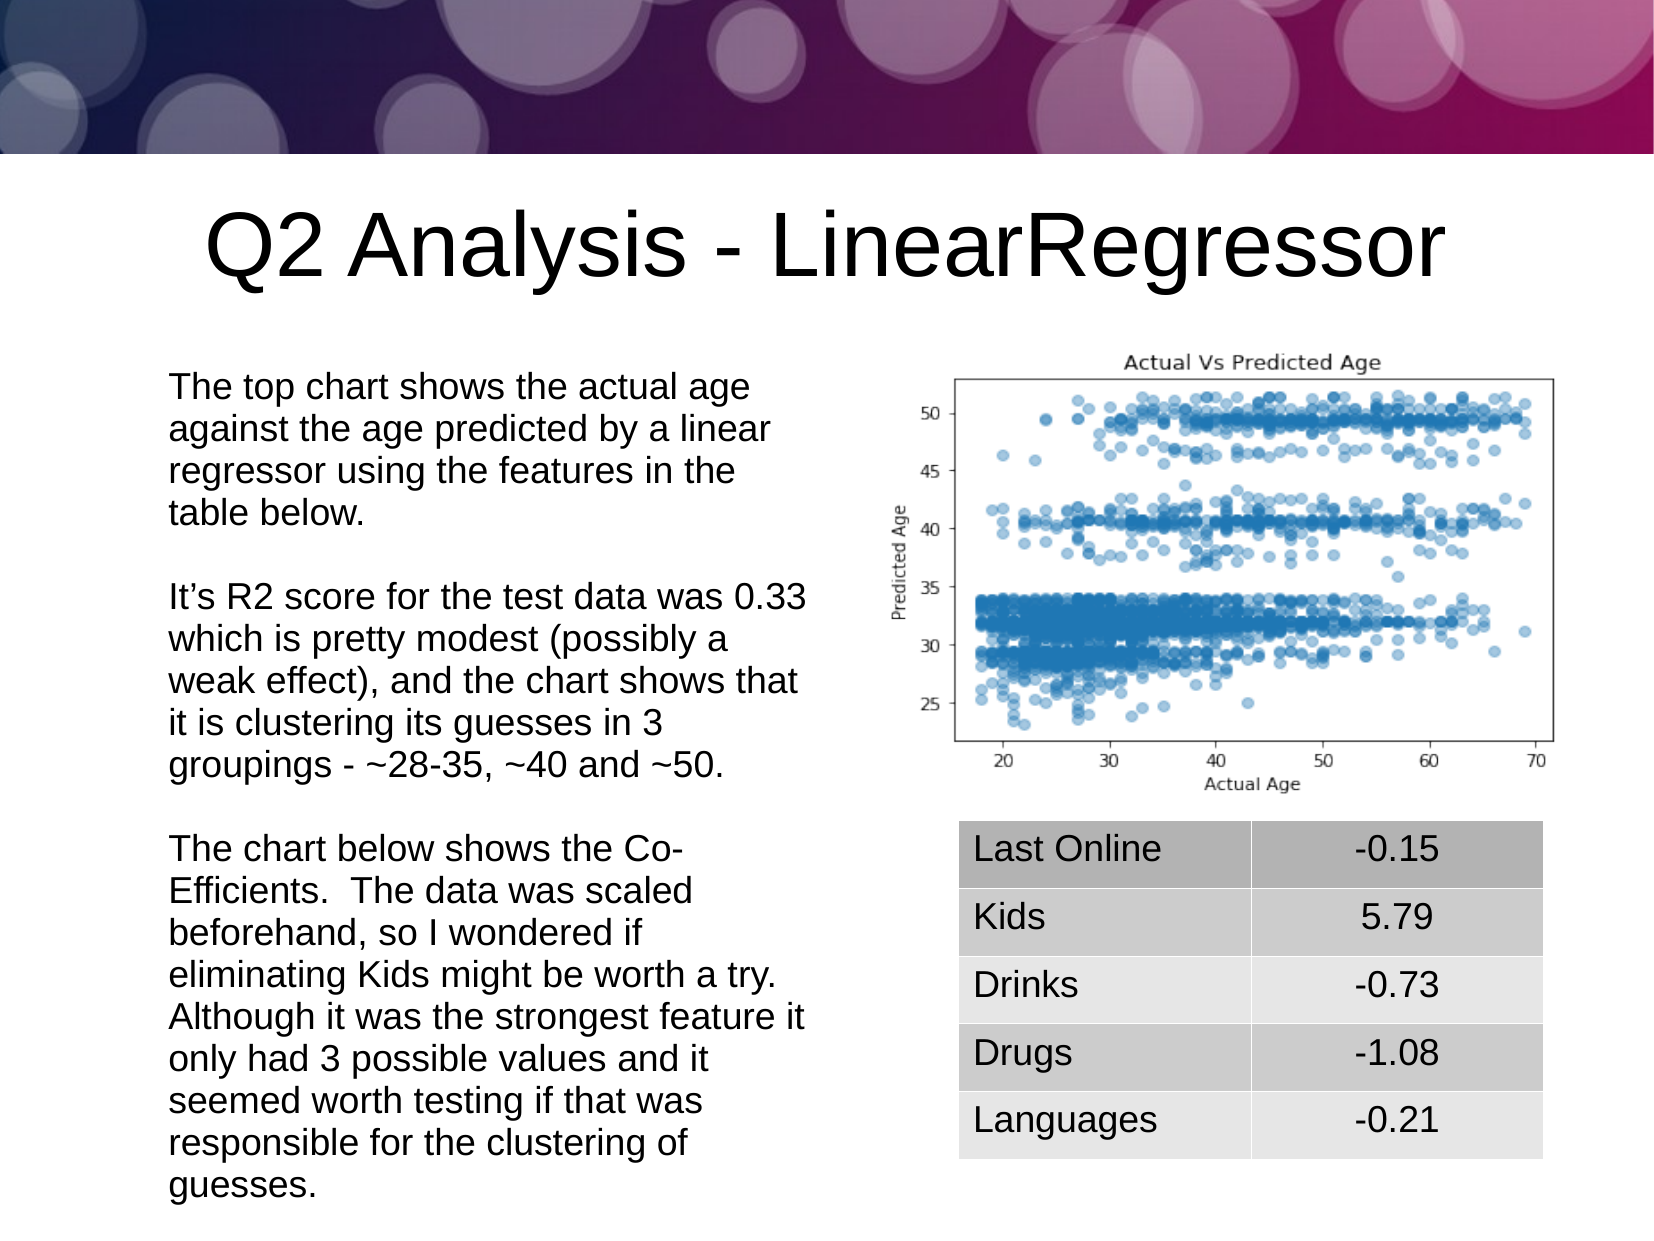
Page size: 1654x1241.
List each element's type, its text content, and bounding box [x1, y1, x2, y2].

table_cell Languages [959, 1092, 1251, 1159]
table_cell Drugs [959, 1024, 1251, 1091]
table_cell -0.21 [1252, 1092, 1543, 1159]
table_cell Drinks [959, 957, 1251, 1023]
table_cell Kids [959, 889, 1251, 956]
table_cell 5.79 [1252, 889, 1543, 956]
text_box The top chart shows the actual age against the age predicted by a linear regressor using the features in the table below. It’s R2 score for the test data was 0.33 which is pretty modest (possibly a weak effect), and the chart shows that it is clustering its guesses in 3 groupings - ~28-35, ~40 and ~50. The chart below shows the Co-Efficients. The data was scaled beforehand, so I wondered if eliminating Kids might be worth a try. Although it was the strongest feature it only had 3 possible values and it seemed worth testing if that was responsible for the clustering of guesses. [153, 357, 827, 1213]
table_cell -0.73 [1252, 957, 1543, 1023]
picture [881, 342, 1571, 804]
table_header -0.15 [1252, 821, 1543, 888]
title Q2 Analysis - LinearRegressor [82, 159, 1571, 331]
picture [0, 0, 1654, 154]
table_cell -1.08 [1252, 1024, 1543, 1091]
table_header Last Online [959, 821, 1251, 888]
